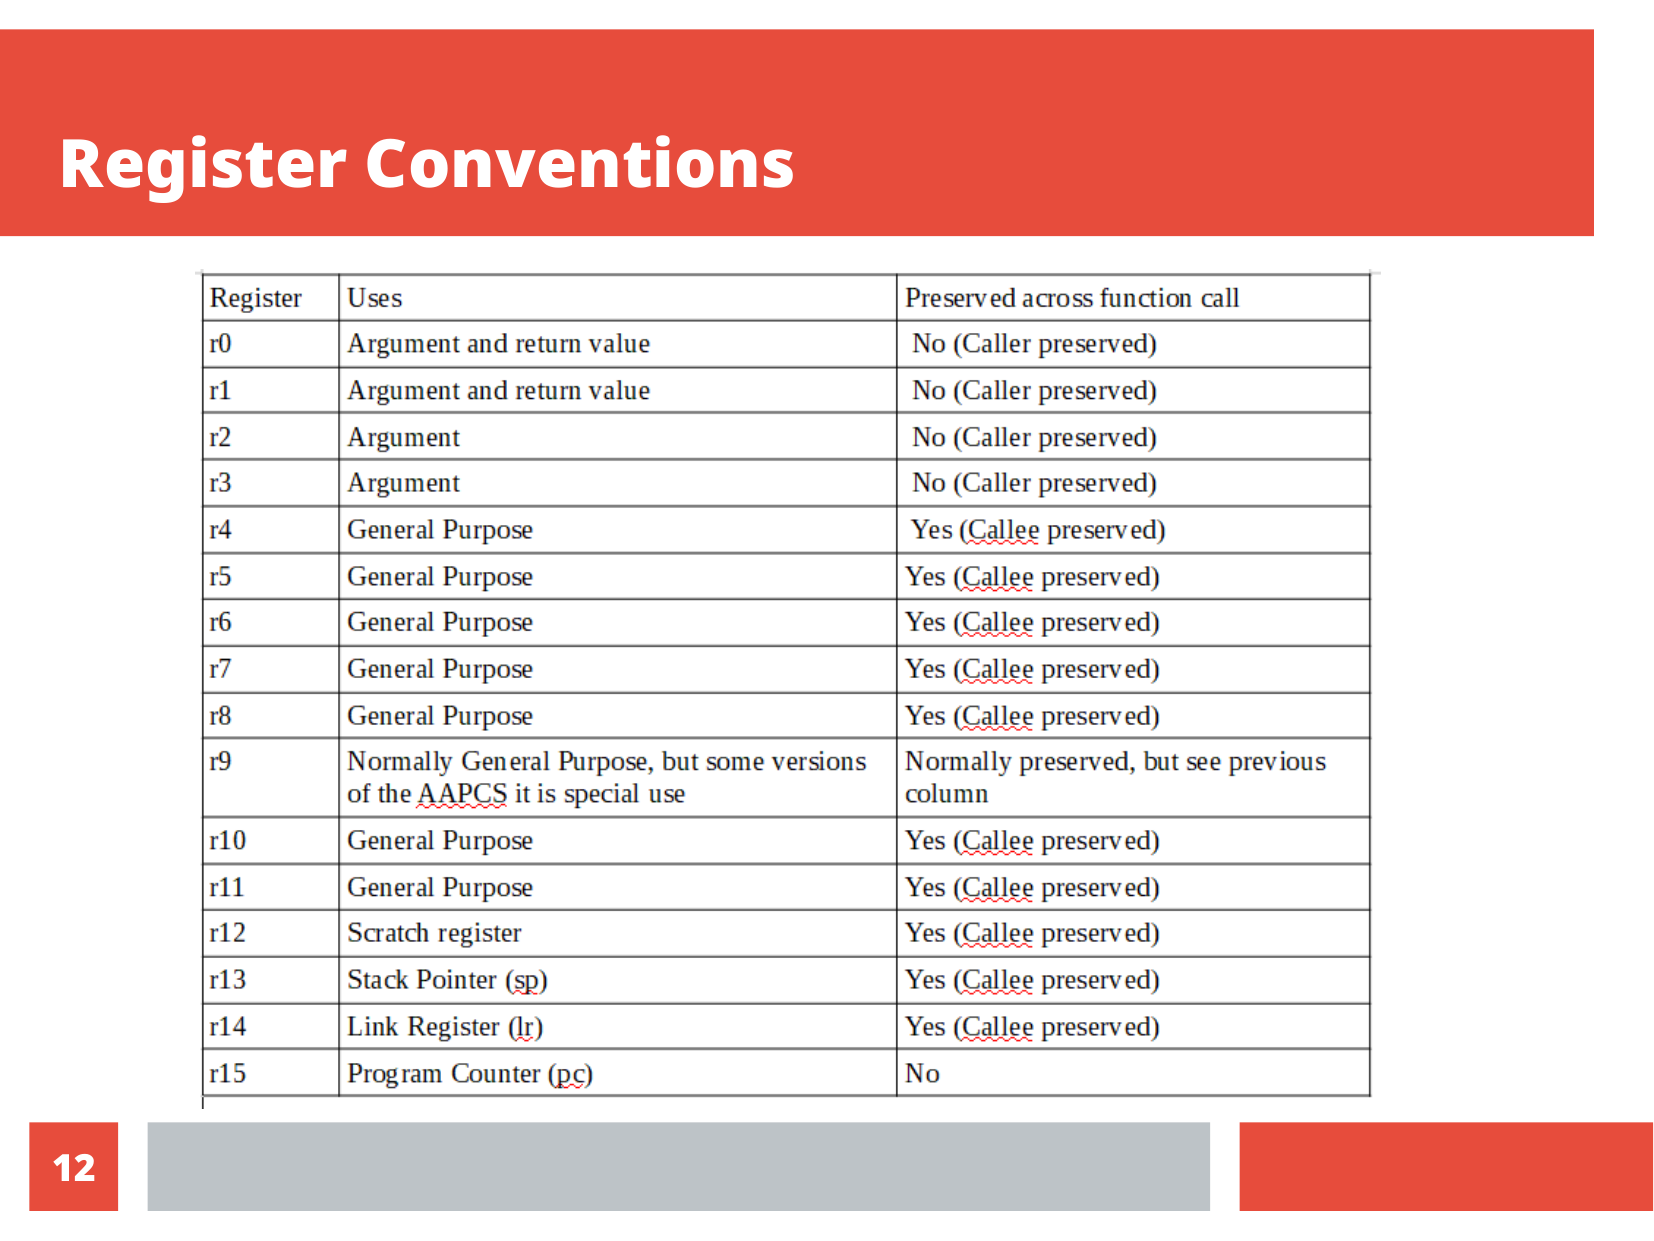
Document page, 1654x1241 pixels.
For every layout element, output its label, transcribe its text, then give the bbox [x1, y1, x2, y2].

title Register Conventions [58, 59, 1594, 207]
picture [195, 269, 1381, 1109]
